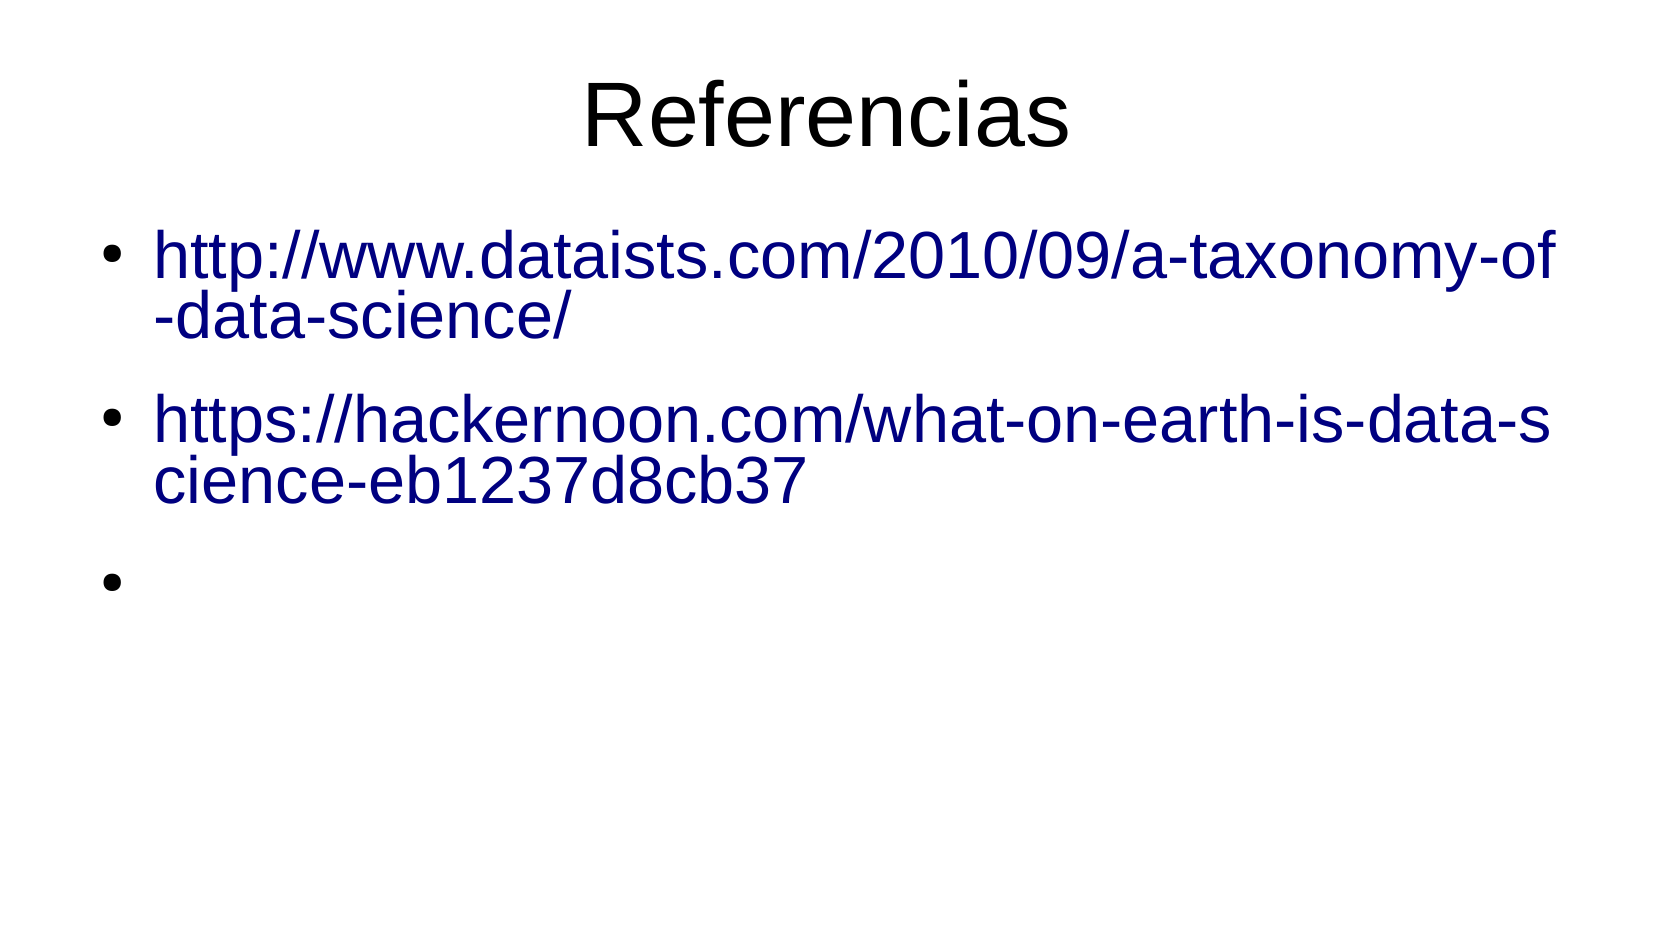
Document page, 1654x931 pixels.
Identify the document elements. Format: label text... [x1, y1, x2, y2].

list http://www.dataists.com/2010/09/a-taxonomy-of-data-science/ https://hackernoon.com/what-on-earth-is-data-science-eb1237d8cb37 [82, 217, 1571, 758]
title Referencias [82, 37, 1571, 193]
